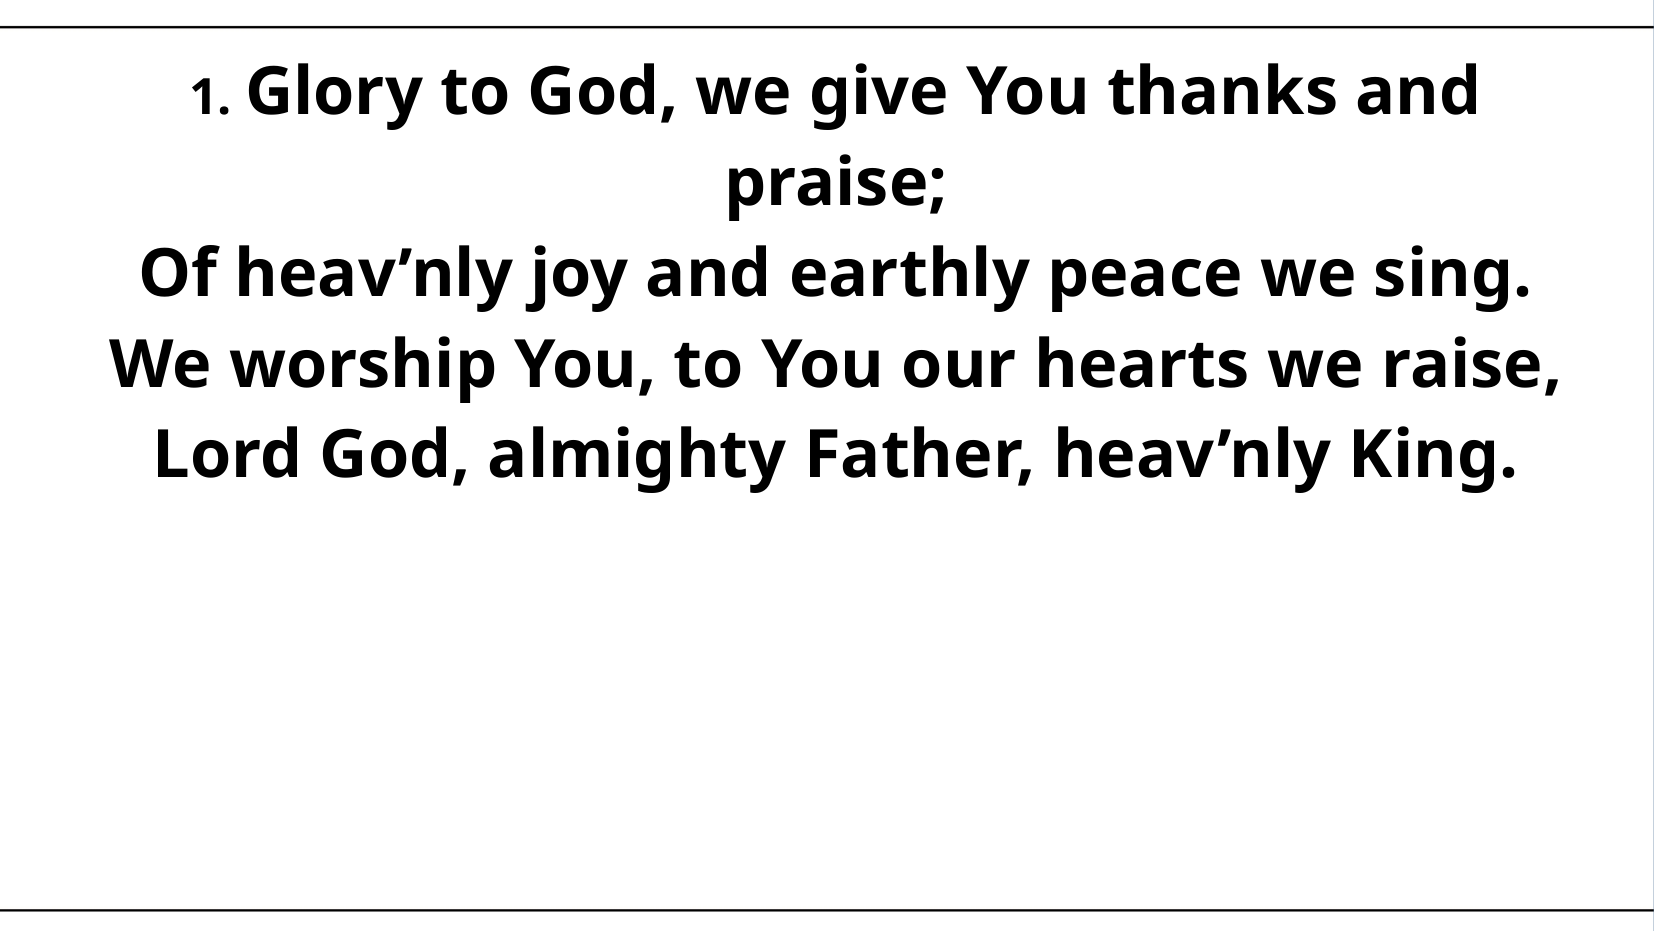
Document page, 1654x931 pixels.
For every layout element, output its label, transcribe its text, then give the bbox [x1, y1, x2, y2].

picture [0, 0, 1654, 931]
text_box 1. Glory to God, we give You thanks and praise; Of heav’nly joy and earthly peace we sing. We worship You, to You our hearts we raise, Lord God, almighty Father, heav’nly King. [86, 36, 1587, 427]
